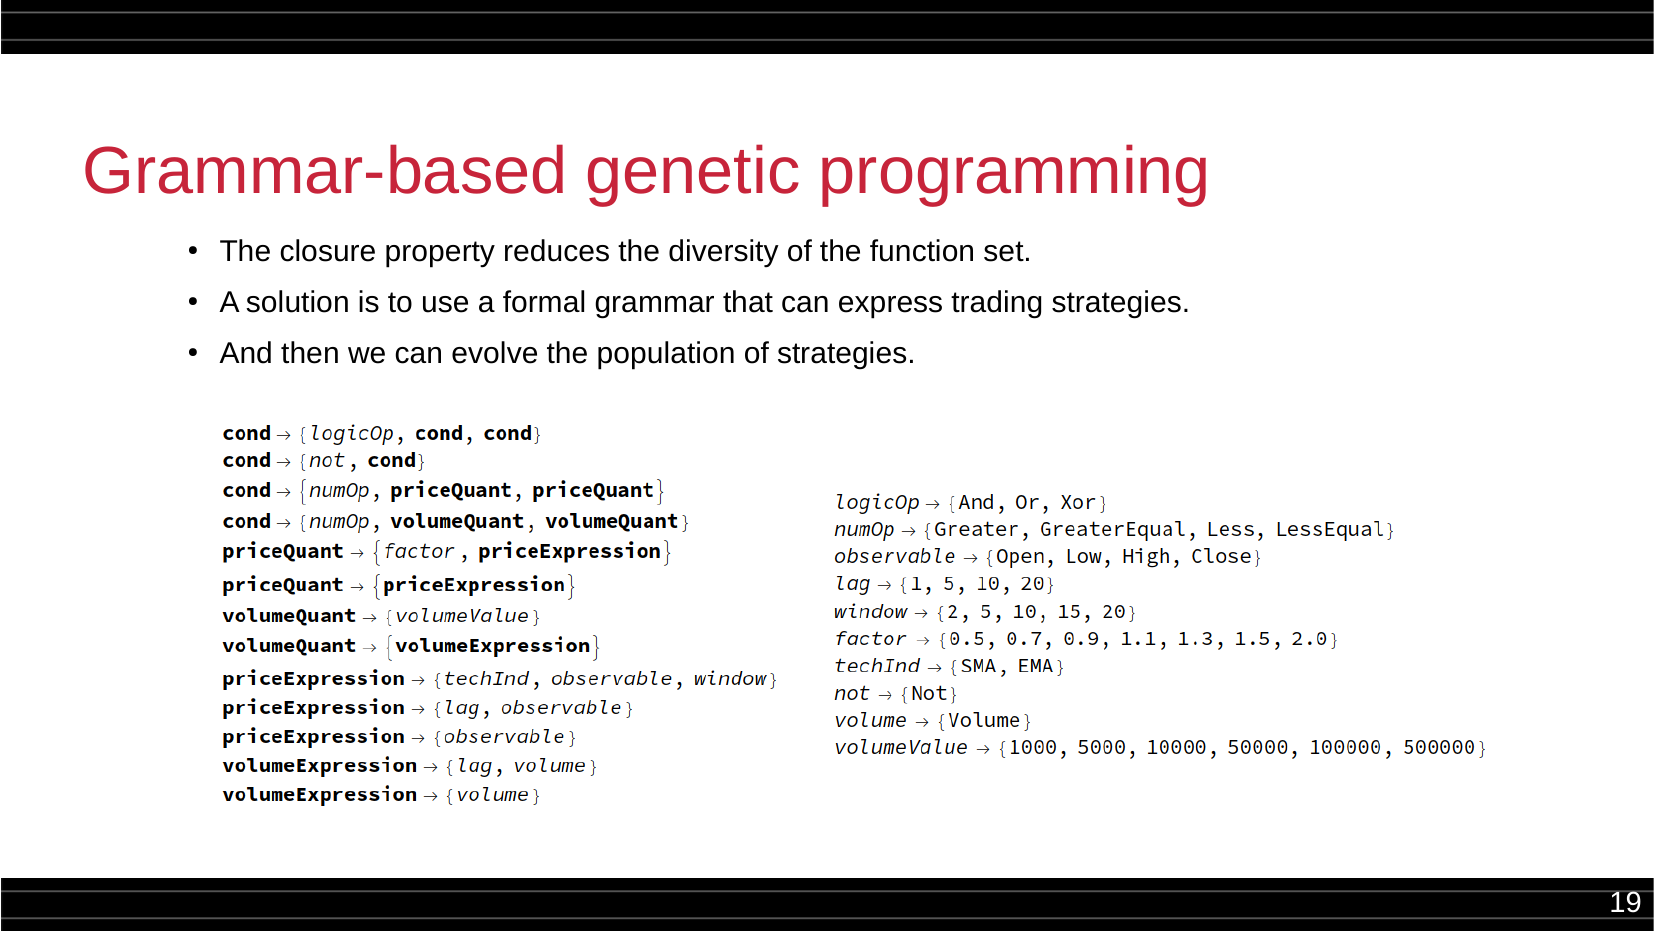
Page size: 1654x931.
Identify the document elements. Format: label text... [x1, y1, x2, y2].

list The closure property reduces the diversity of the function set. A solution is to use a formal grammar that can express trading strategies. And then we can evolve the population of strategies. [177, 183, 1654, 373]
picture [215, 419, 792, 820]
picture [1, 878, 1654, 931]
title Grammar-based genetic programming [82, 92, 1571, 249]
picture [830, 484, 1501, 766]
picture [1, 0, 1654, 54]
